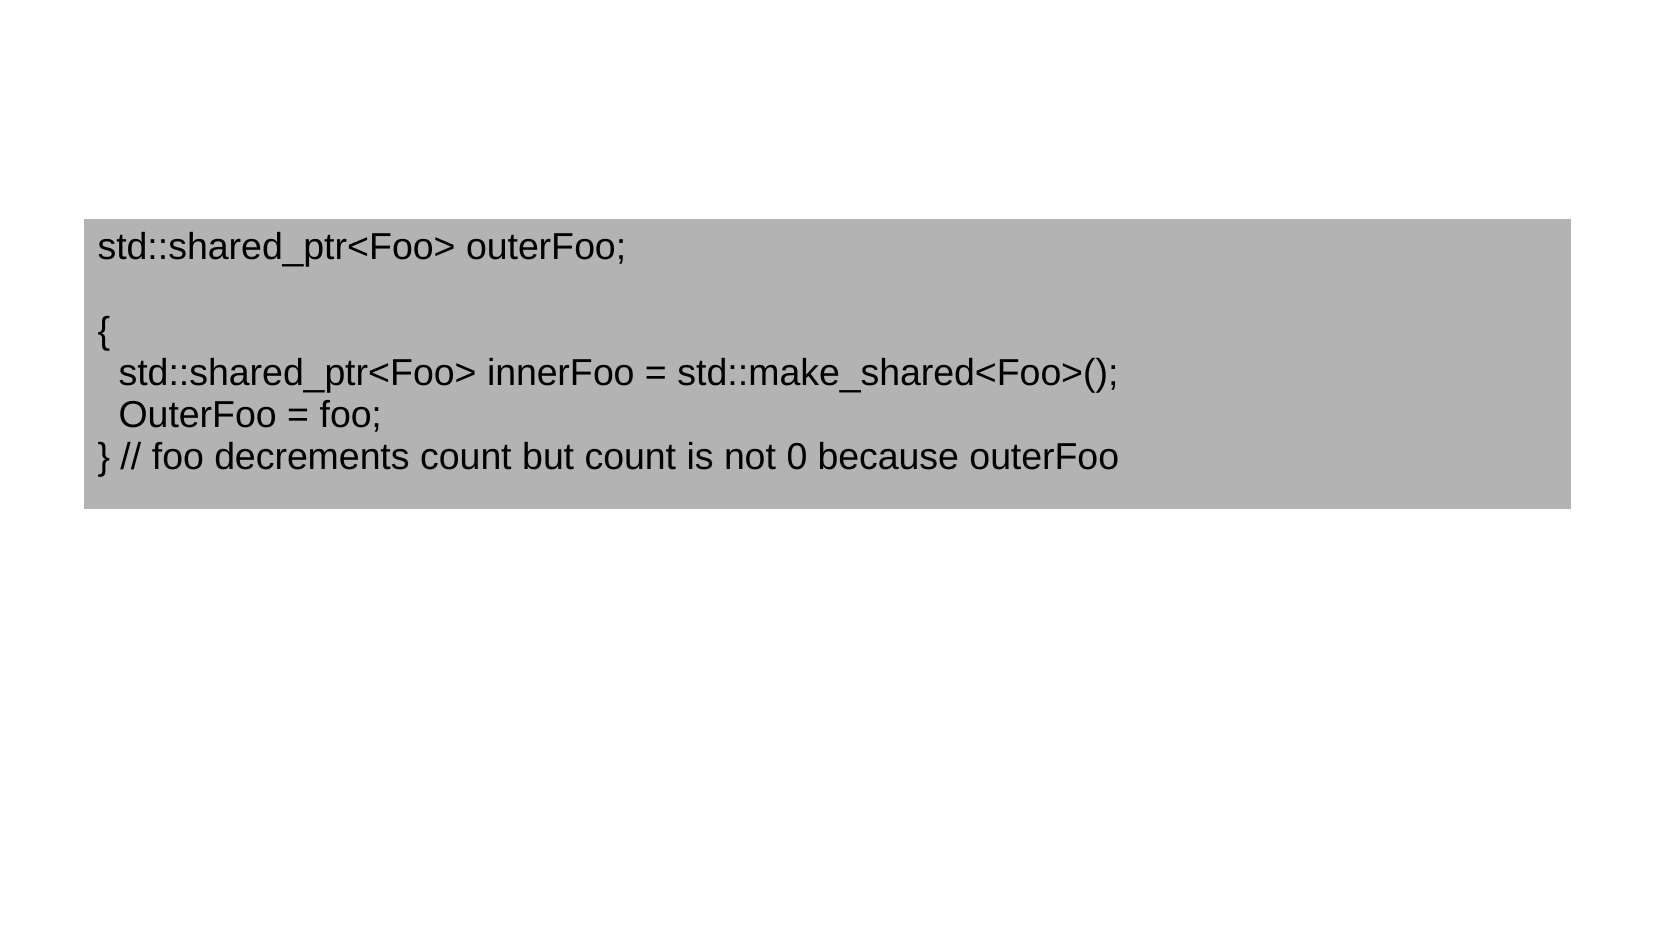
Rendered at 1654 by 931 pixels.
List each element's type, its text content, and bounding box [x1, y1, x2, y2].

table_header std::shared_ptr<Foo> outerFoo; { std::shared_ptr<Foo> innerFoo = std::make_shared<Foo>(); OuterFoo = foo; } // foo decrements count but count is not 0 because outerFoo [84, 219, 1571, 509]
